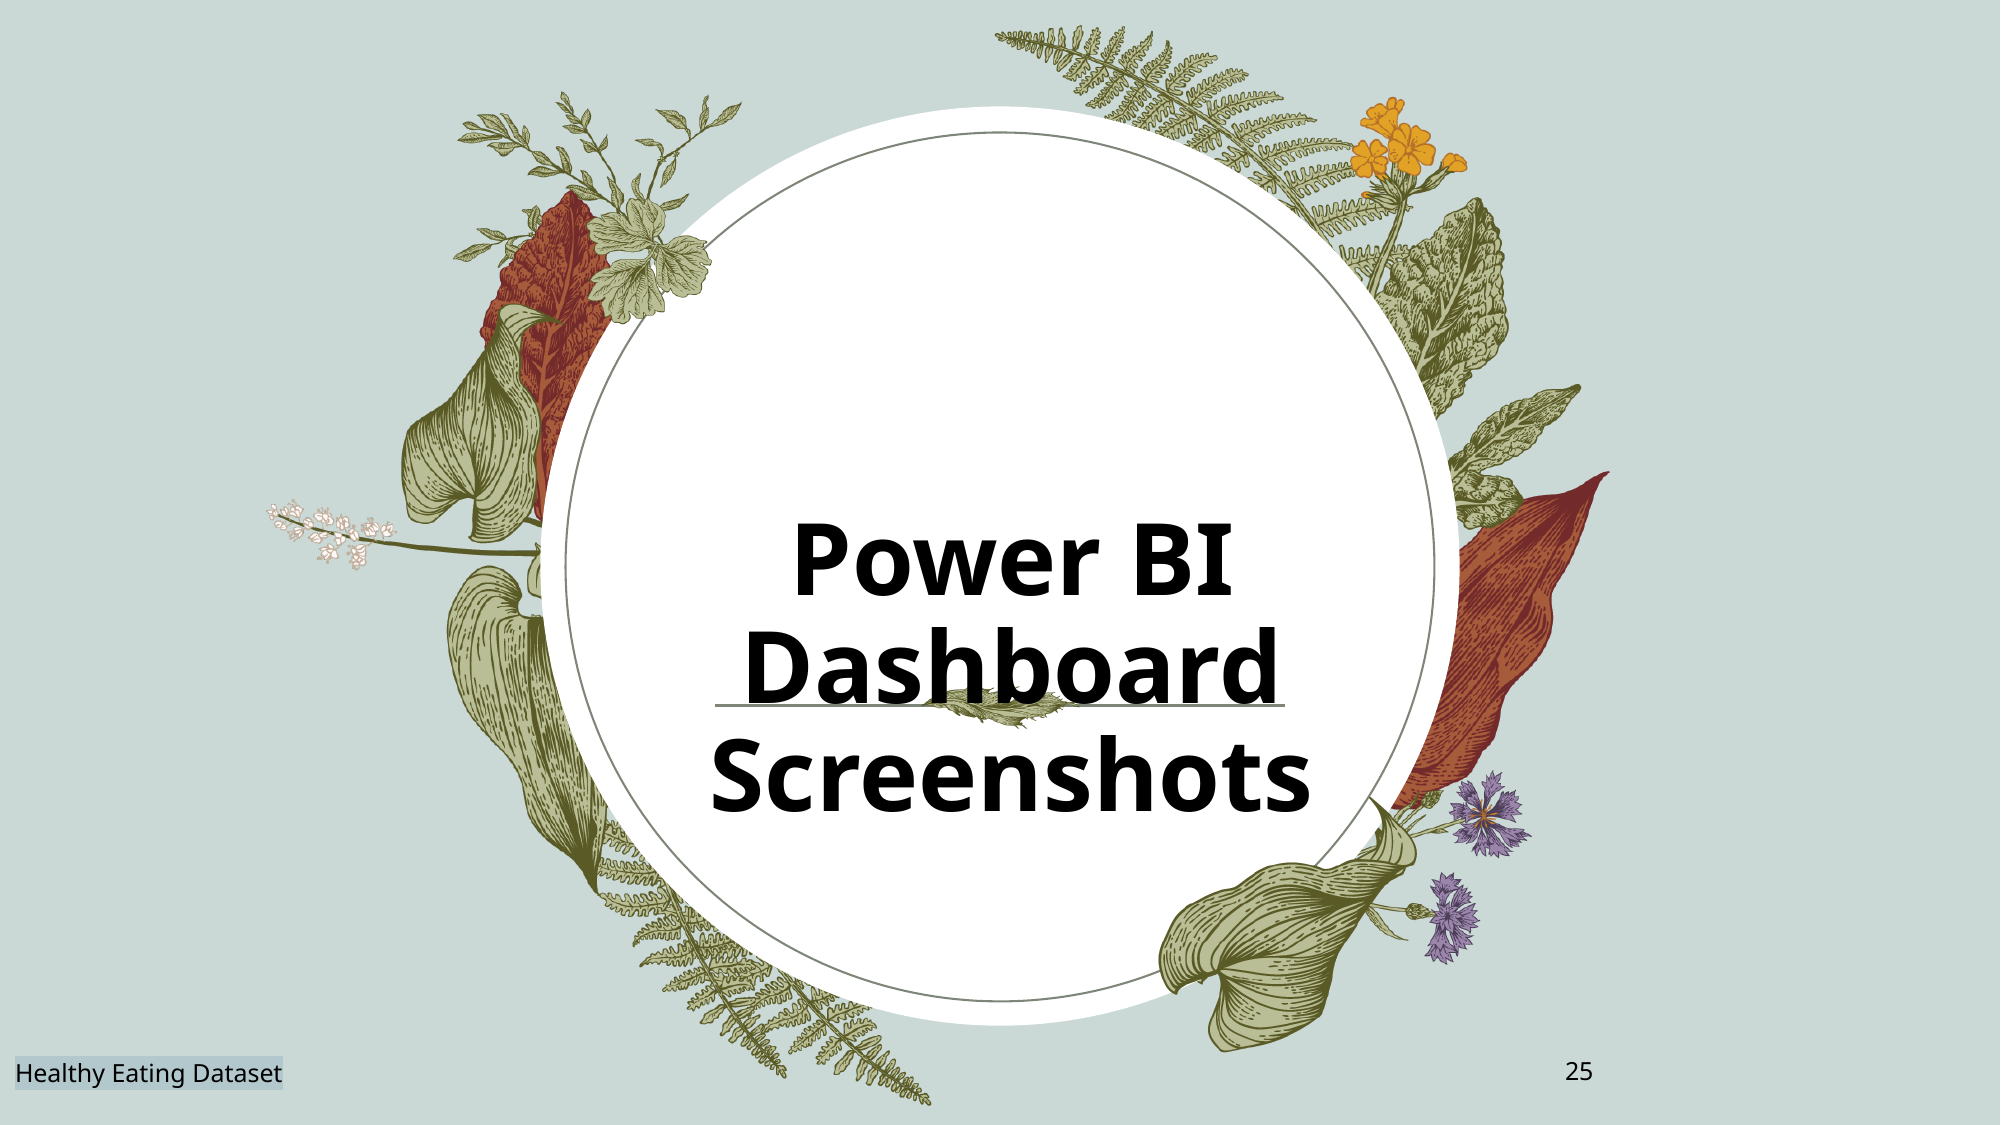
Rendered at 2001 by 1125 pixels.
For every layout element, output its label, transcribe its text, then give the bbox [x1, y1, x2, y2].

text_box [1550, 1042, 2000, 1103]
title Power BI Dashboard Screenshots [631, 501, 1393, 769]
text_box Healthy Eating Dataset [0, 1042, 676, 1103]
